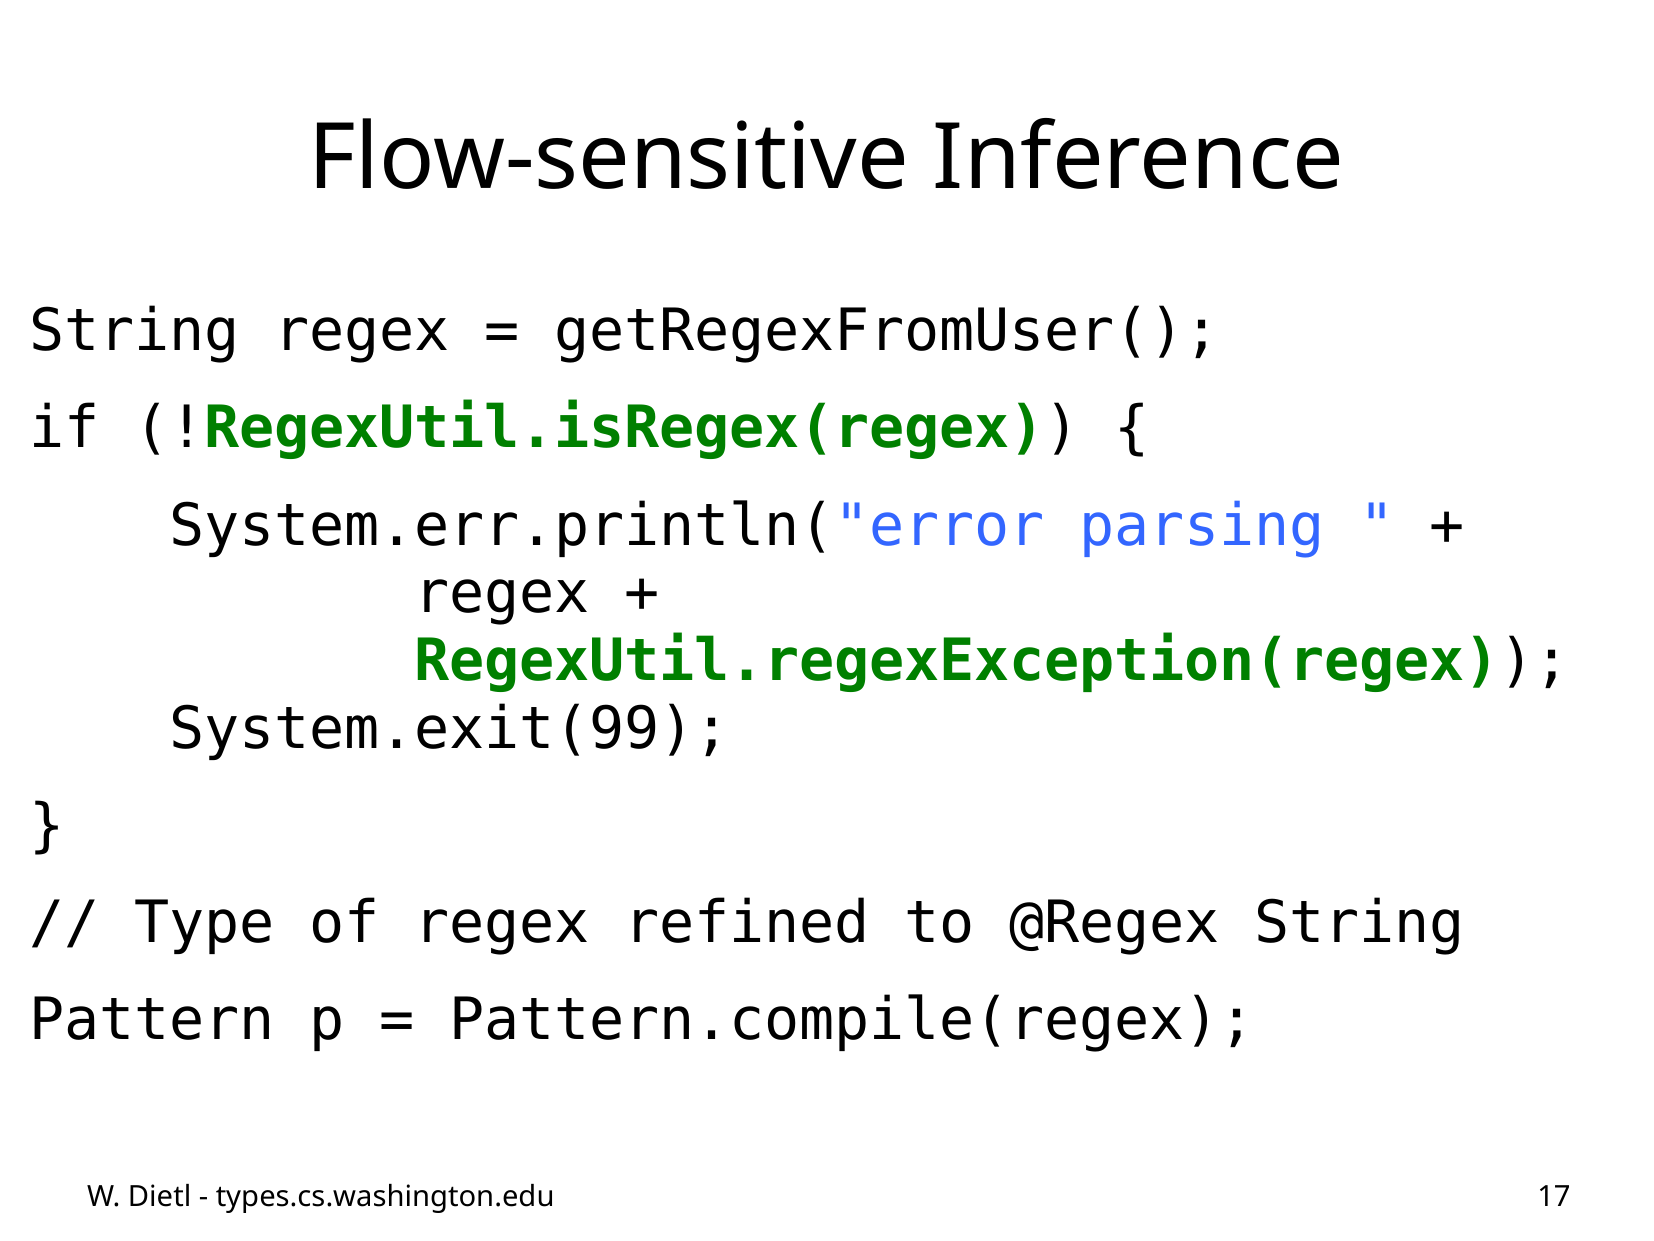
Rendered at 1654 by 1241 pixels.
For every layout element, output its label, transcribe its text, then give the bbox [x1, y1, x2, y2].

title Flow-sensitive Inference [82, 49, 1571, 257]
list String regex = getRegexFromUser(); if (!RegexUtil.isRegex(regex)) { System.err.println("error parsing " + regex + RegexUtil.regexException(regex)); System.exit(99); } // Type of regex refined to @Regex String Pattern p = Pattern.compile(regex); [14, 289, 1639, 1225]
